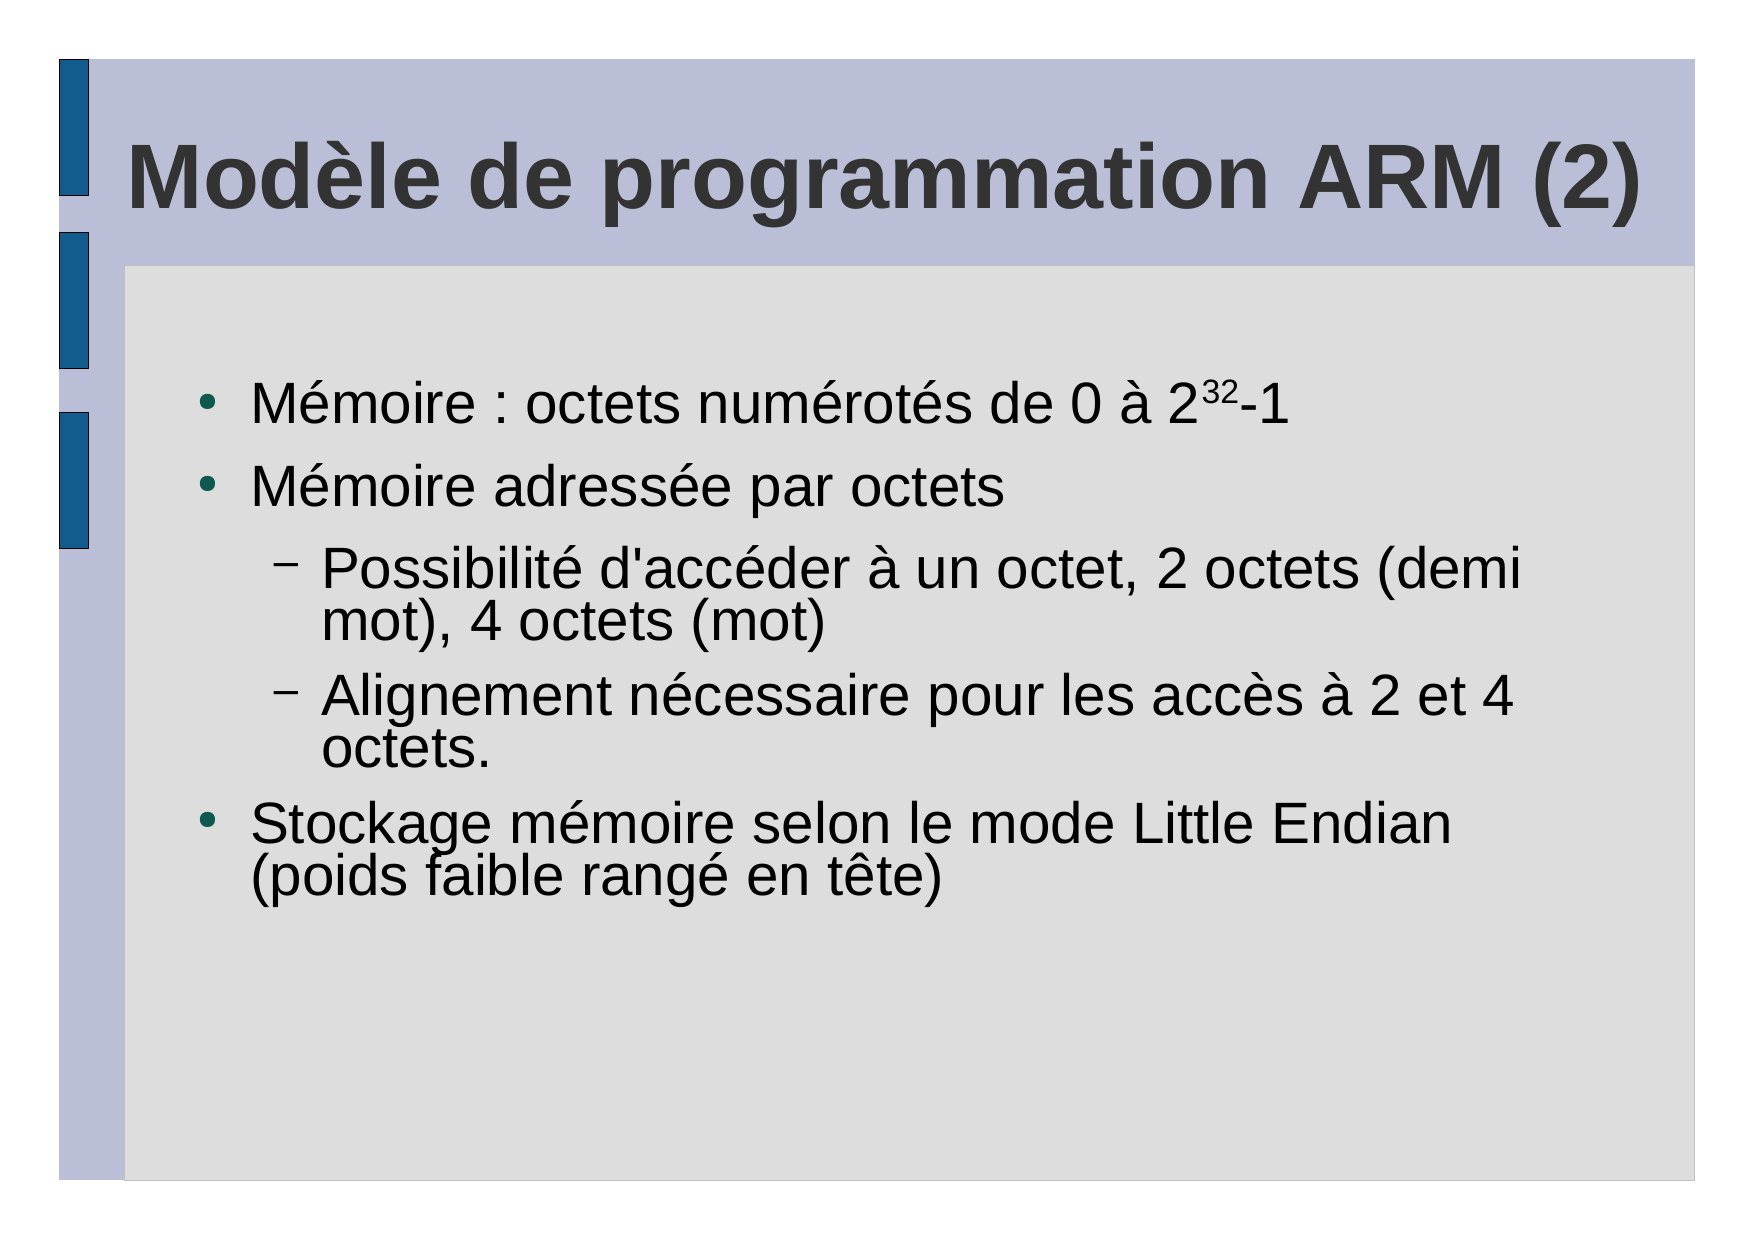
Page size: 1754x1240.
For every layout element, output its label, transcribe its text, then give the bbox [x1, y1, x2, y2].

title Modèle de programmation ARM (2) [118, 88, 1654, 266]
list Mémoire : octets numérotés de 0 à 232-1 Mémoire adressée par octets Possibilité d'accéder à un octet, 2 octets (demi mot), 4 octets (mot) Alignement nécessaire pour les accès à 2 et 4 octets. Stockage mémoire selon le mode Little Endian (poids faible rangé en tête) [179, 370, 1577, 1093]
